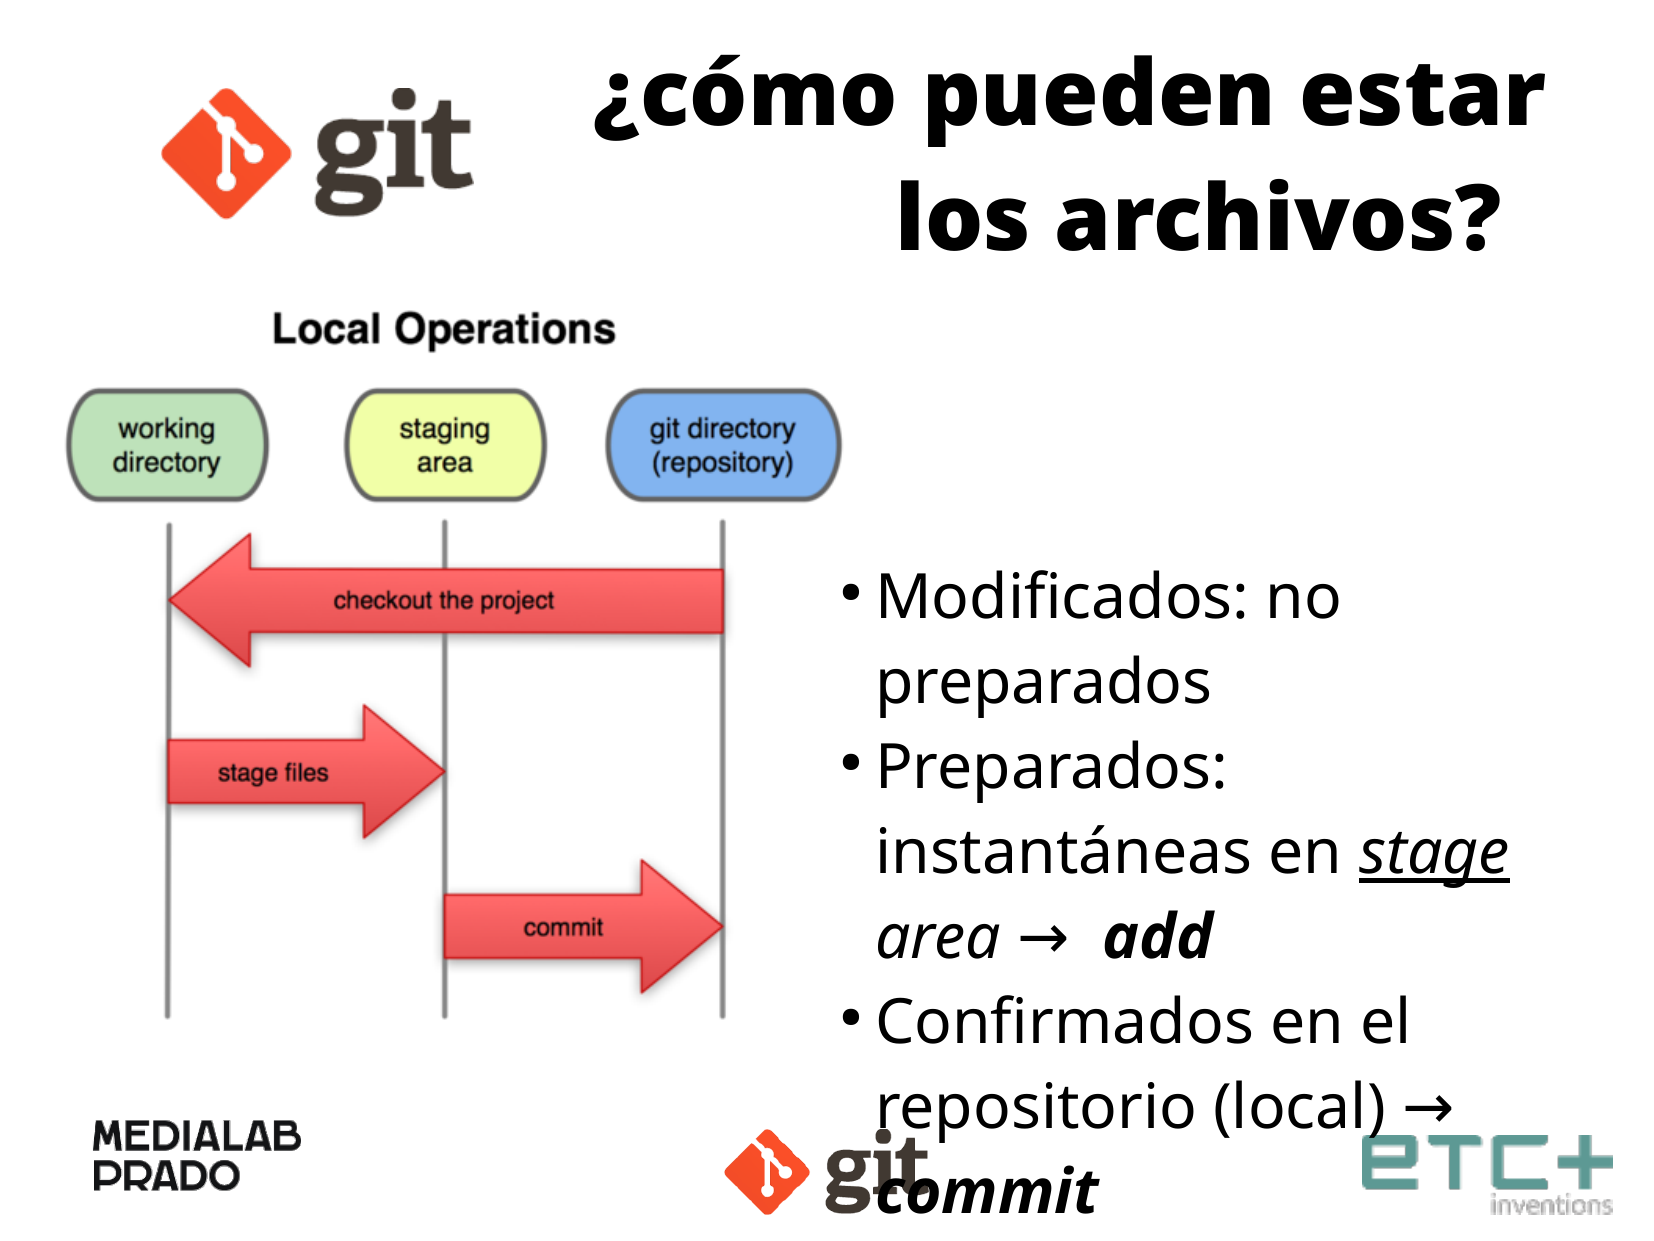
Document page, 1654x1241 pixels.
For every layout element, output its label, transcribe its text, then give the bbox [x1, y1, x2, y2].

picture [1362, 1135, 1613, 1216]
title ¿cómo pueden estar los archivos? [82, 49, 1571, 257]
picture [15, 1064, 379, 1241]
text_box Modificados: no preparados Preparados: instantáneas en stage area → add Confirmados en el repositorio (local) → commit Subidos al repo remoto: → push [825, 544, 1621, 1062]
picture [62, 303, 845, 1023]
picture [724, 1129, 929, 1216]
picture [917, 1186, 929, 1206]
